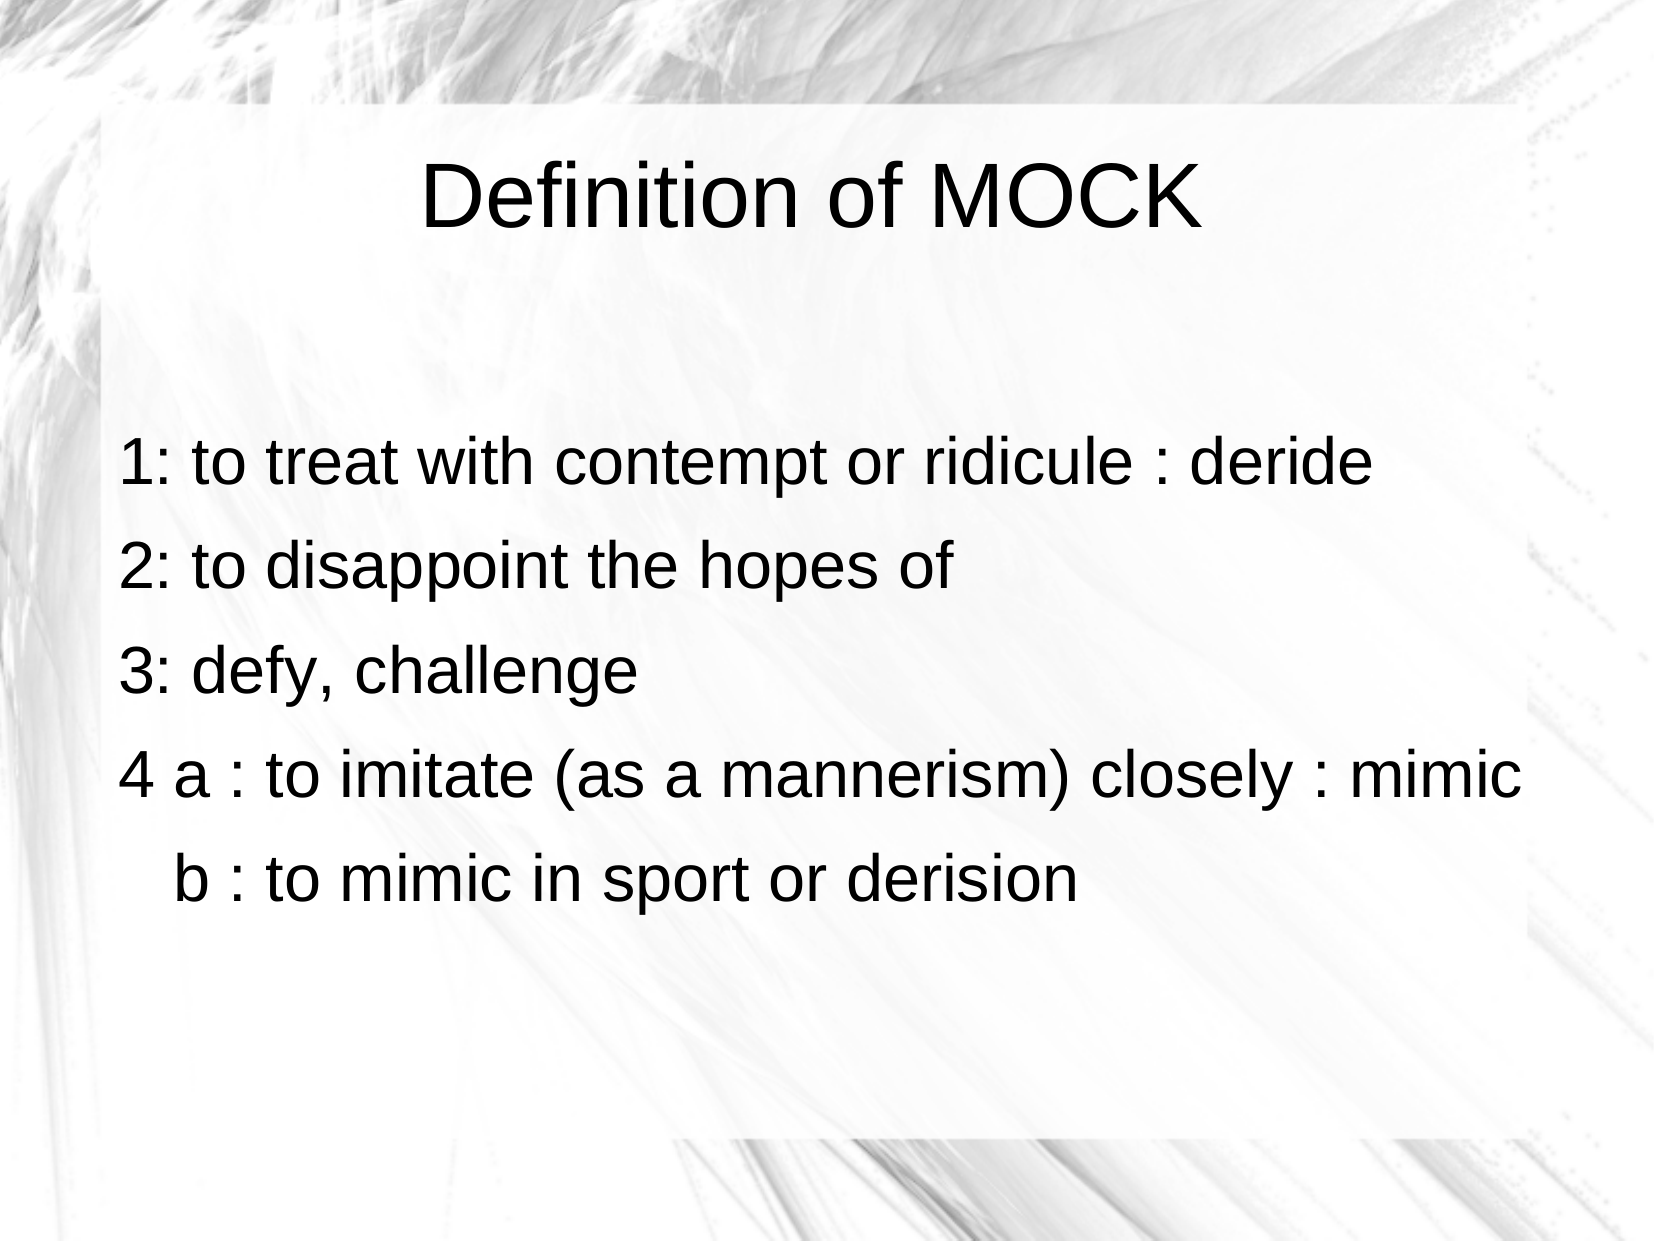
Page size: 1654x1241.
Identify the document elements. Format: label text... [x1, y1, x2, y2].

title Definition of MOCK [118, 112, 1506, 281]
picture [0, 0, 1654, 1241]
list 1: to treat with contempt or ridicule : deride 2: to disappoint the hopes of 3: defy, challenge 4 a : to imitate (as a mannerism) closely : mimic b : to mimic in sport or derision [118, 319, 1571, 1040]
